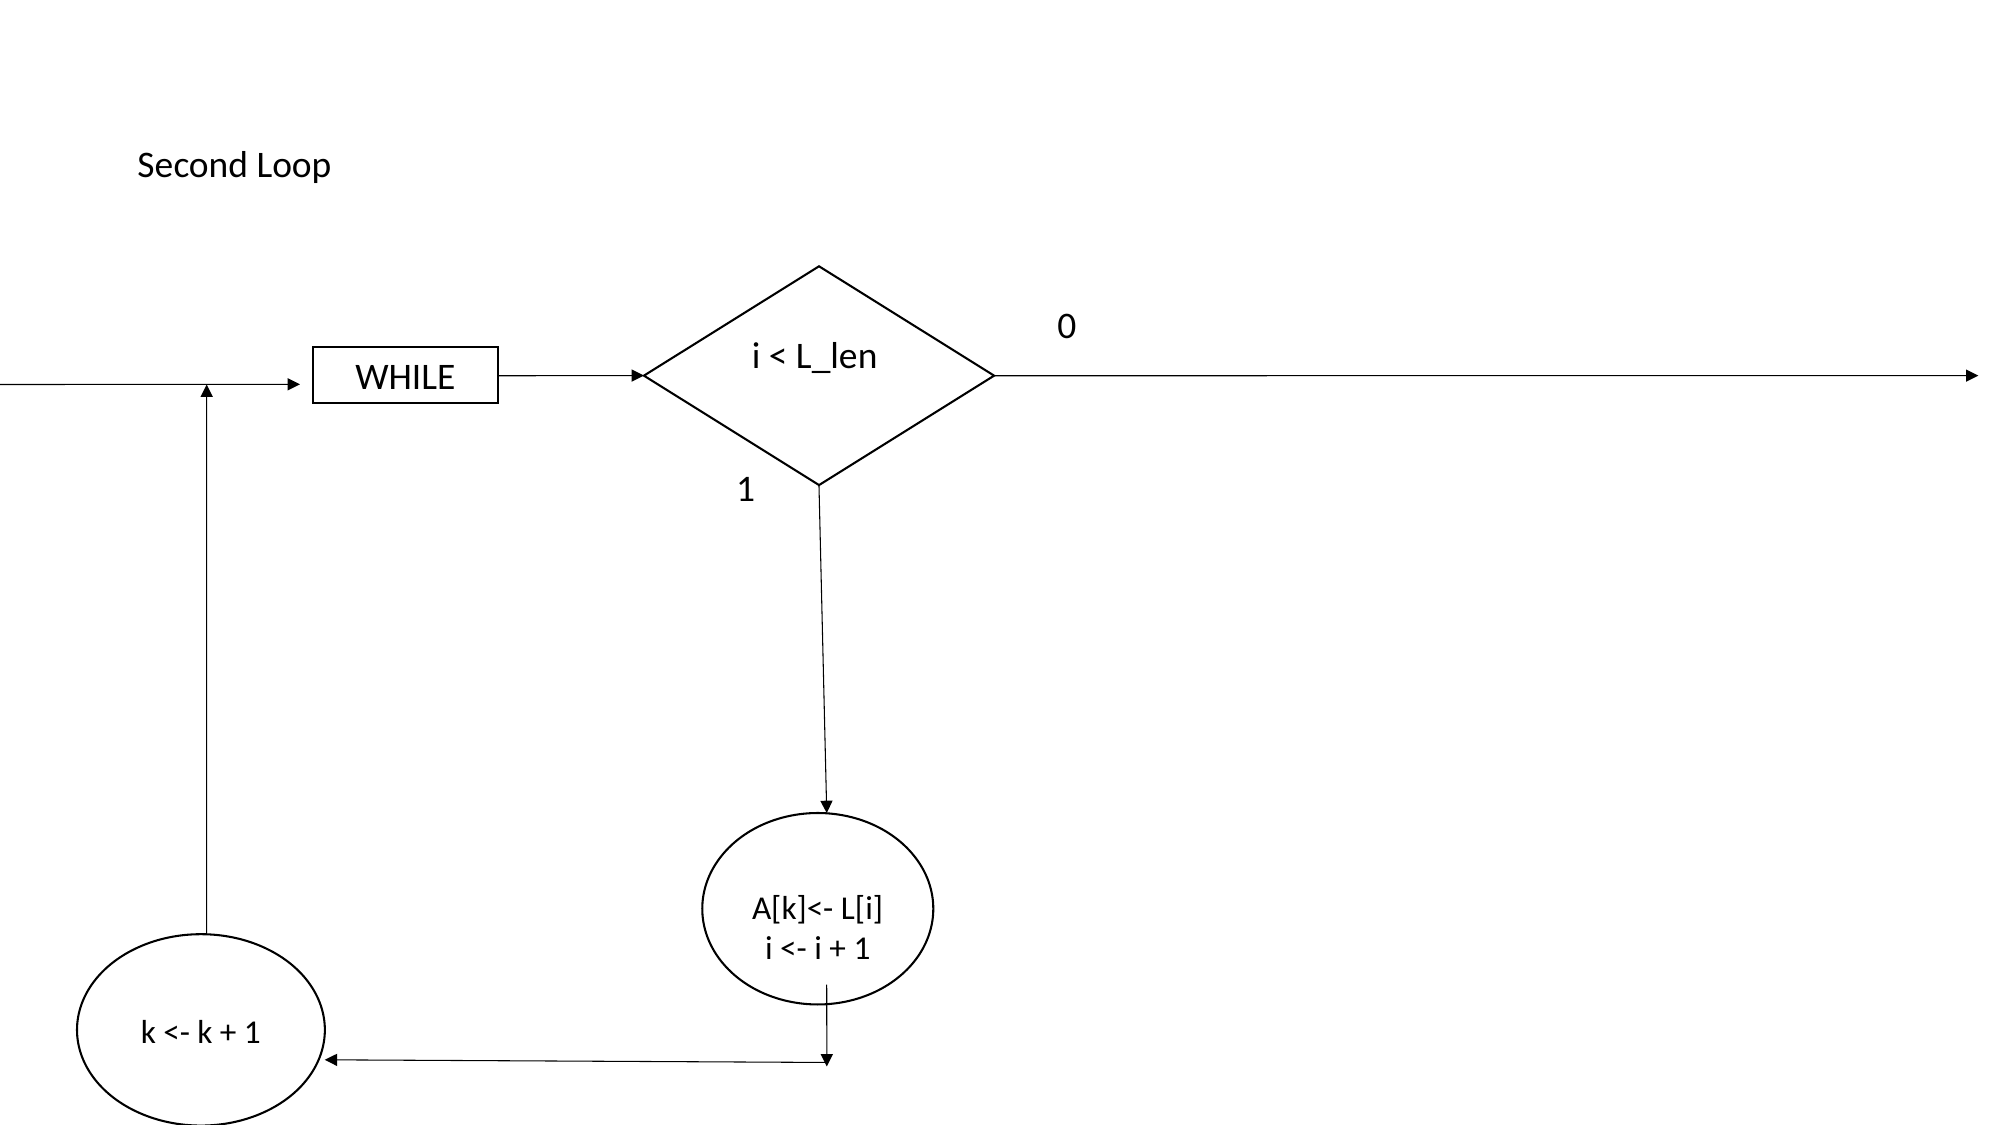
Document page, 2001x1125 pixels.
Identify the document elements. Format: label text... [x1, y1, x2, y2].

title Second Loop [137, 59, 1863, 278]
text_box k <- k + 1 [77, 934, 325, 1125]
text_box 1 [721, 456, 758, 517]
text_box i < L_len [644, 266, 994, 485]
text_box WHILE [312, 346, 499, 403]
text_box 0 [1042, 293, 1082, 354]
text_box A[k]<- L[i] i <- i + 1 [702, 813, 934, 1005]
